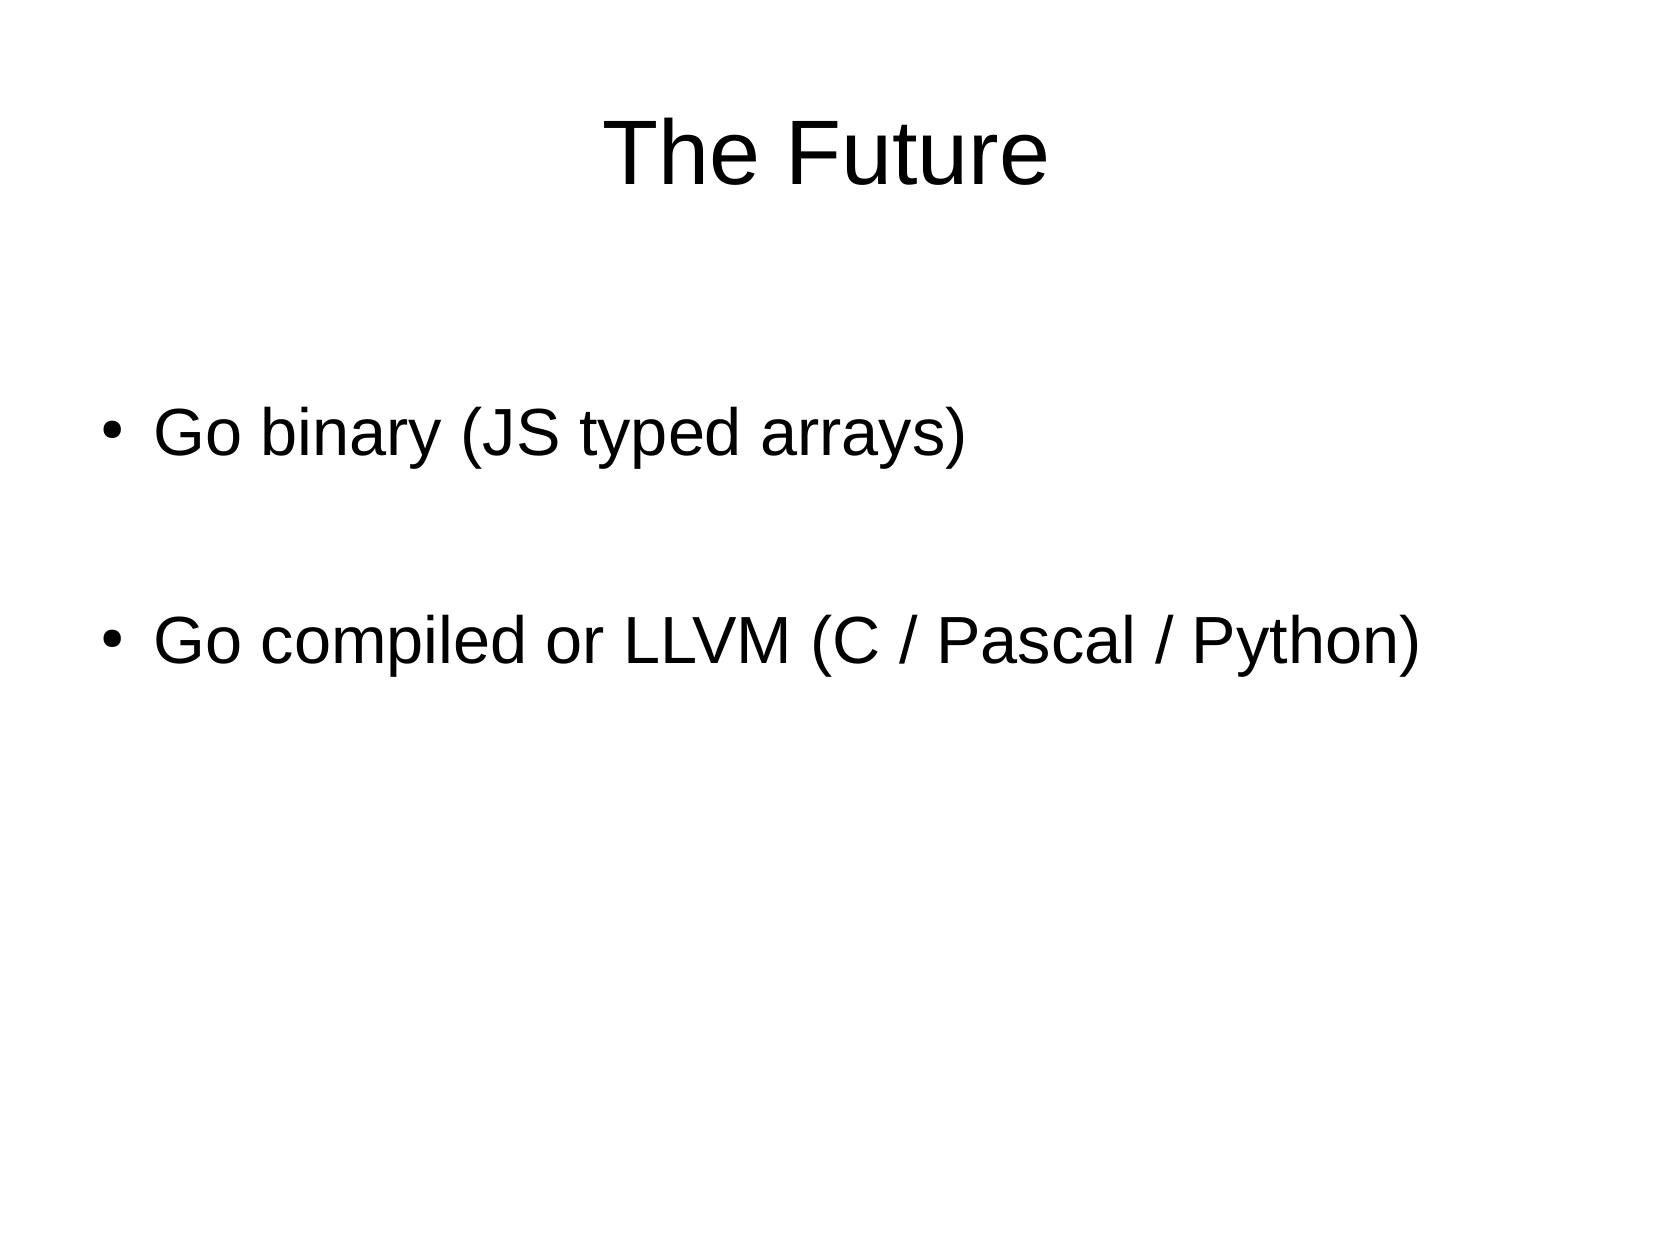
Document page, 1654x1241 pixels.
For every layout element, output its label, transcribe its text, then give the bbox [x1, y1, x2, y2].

list Go binary (JS typed arrays) Go compiled or LLVM (C / Pascal / Python) [82, 290, 1571, 1010]
title The Future [82, 49, 1571, 257]
